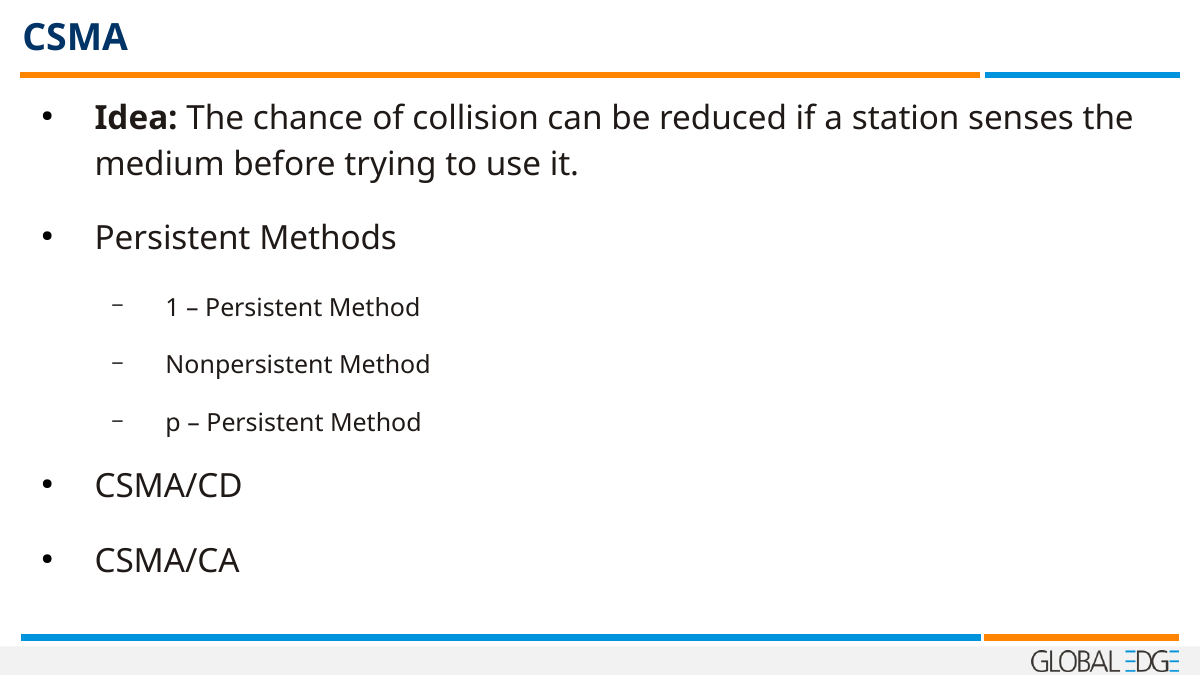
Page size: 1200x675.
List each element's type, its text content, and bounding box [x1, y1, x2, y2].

title CSMA [12, 9, 1088, 63]
list Idea: The chance of collision can be reduced if a station senses the medium before trying to use it. Persistent Methods 1 – Persistent Method Nonpersistent Method p – Persistent Method CSMA/CD CSMA/CA [23, 94, 1170, 626]
picture [1031, 650, 1179, 672]
